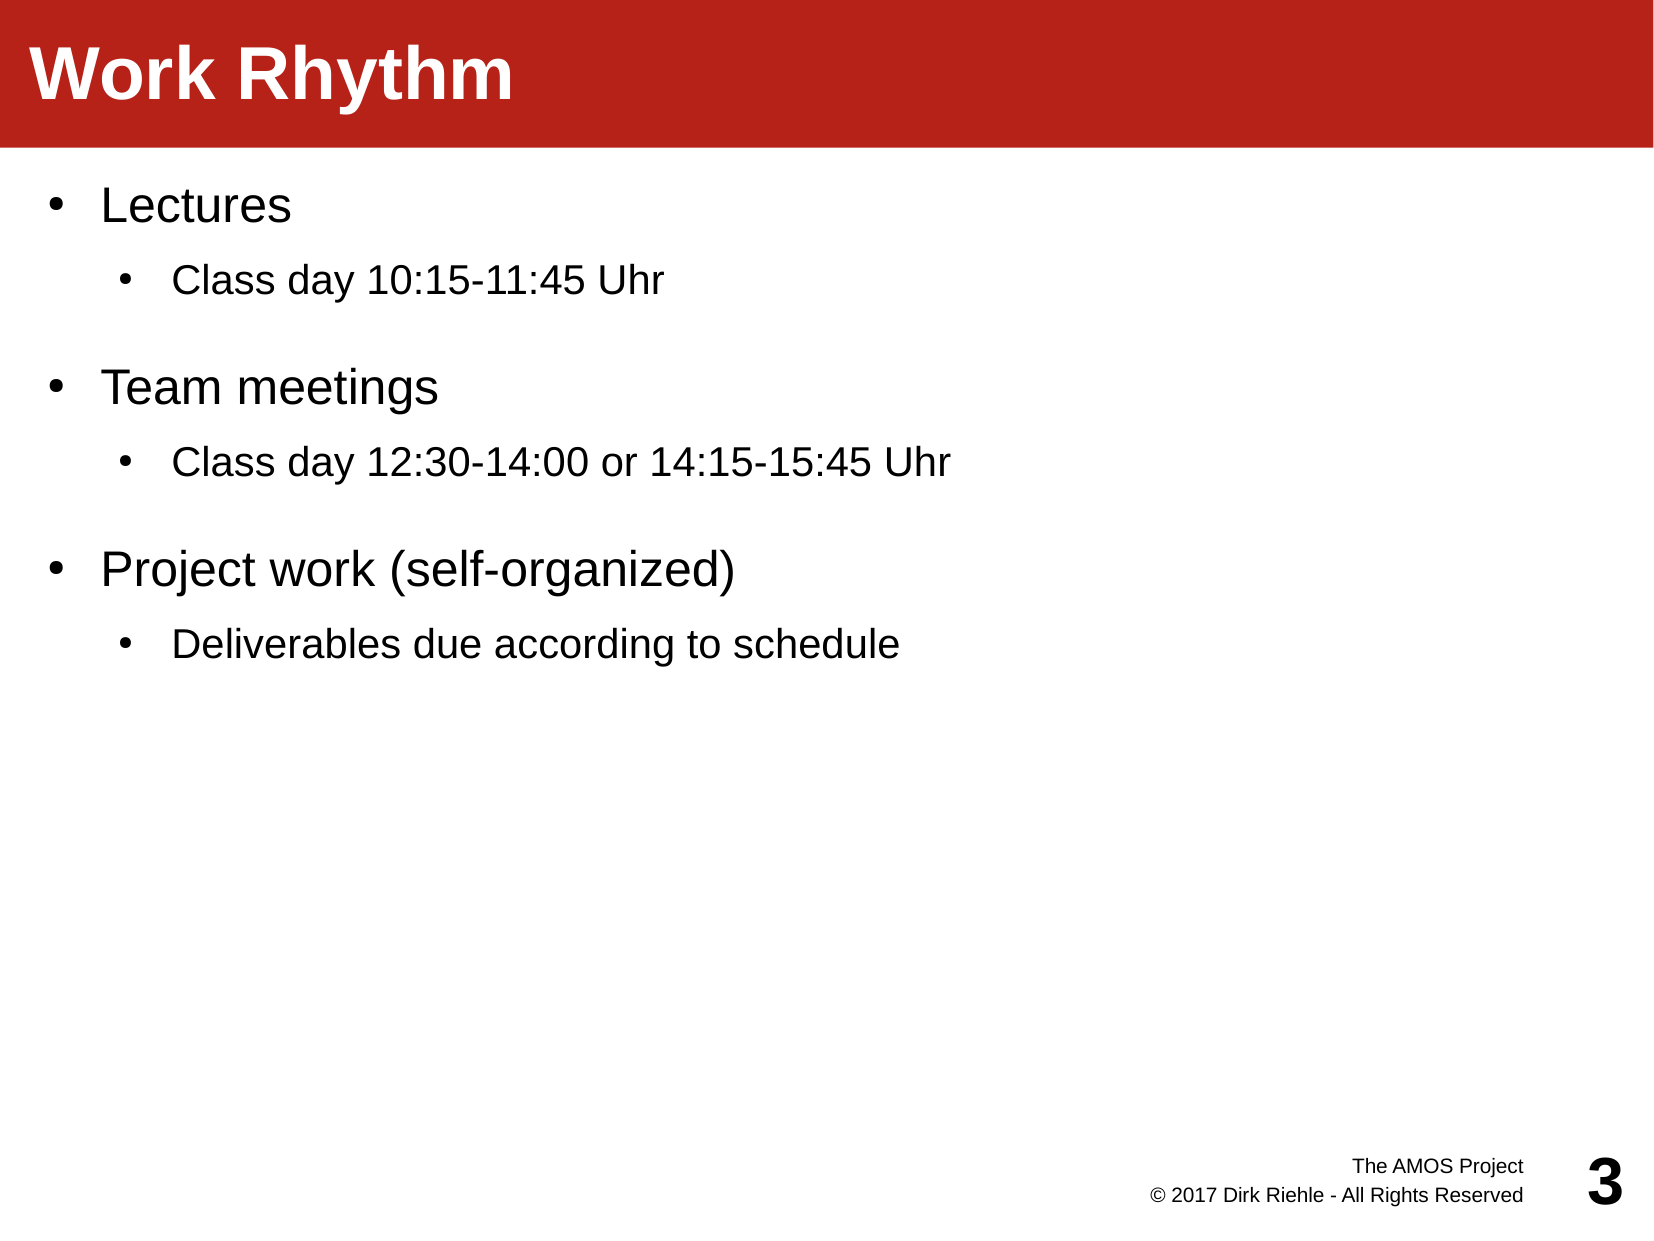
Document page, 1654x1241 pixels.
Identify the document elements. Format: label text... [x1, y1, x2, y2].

list Lectures Class day 10:15-11:45 Uhr Team meetings Class day 12:30-14:00 or 14:15-15:45 Uhr Project work (self-organized) Deliverables due according to schedule [29, 177, 1625, 1063]
title Work Rhythm [0, 0, 1654, 148]
